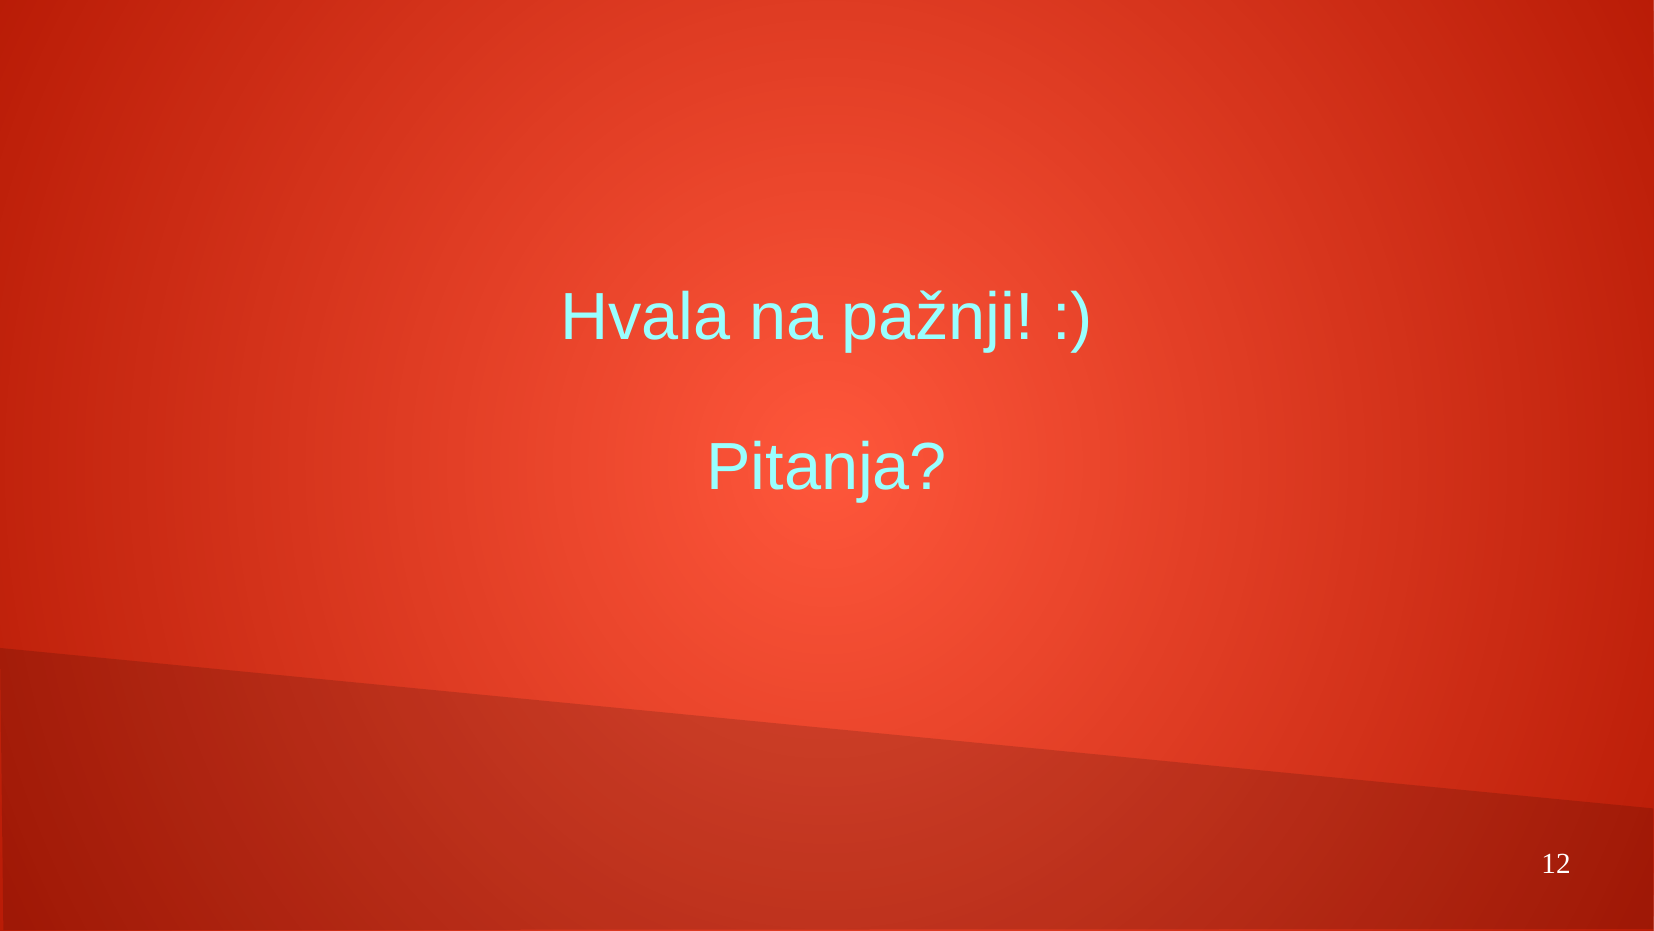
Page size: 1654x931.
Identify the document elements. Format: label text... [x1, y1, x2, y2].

subtitle Hvala na pažnji! :) Pitanja? [82, 35, 1571, 748]
